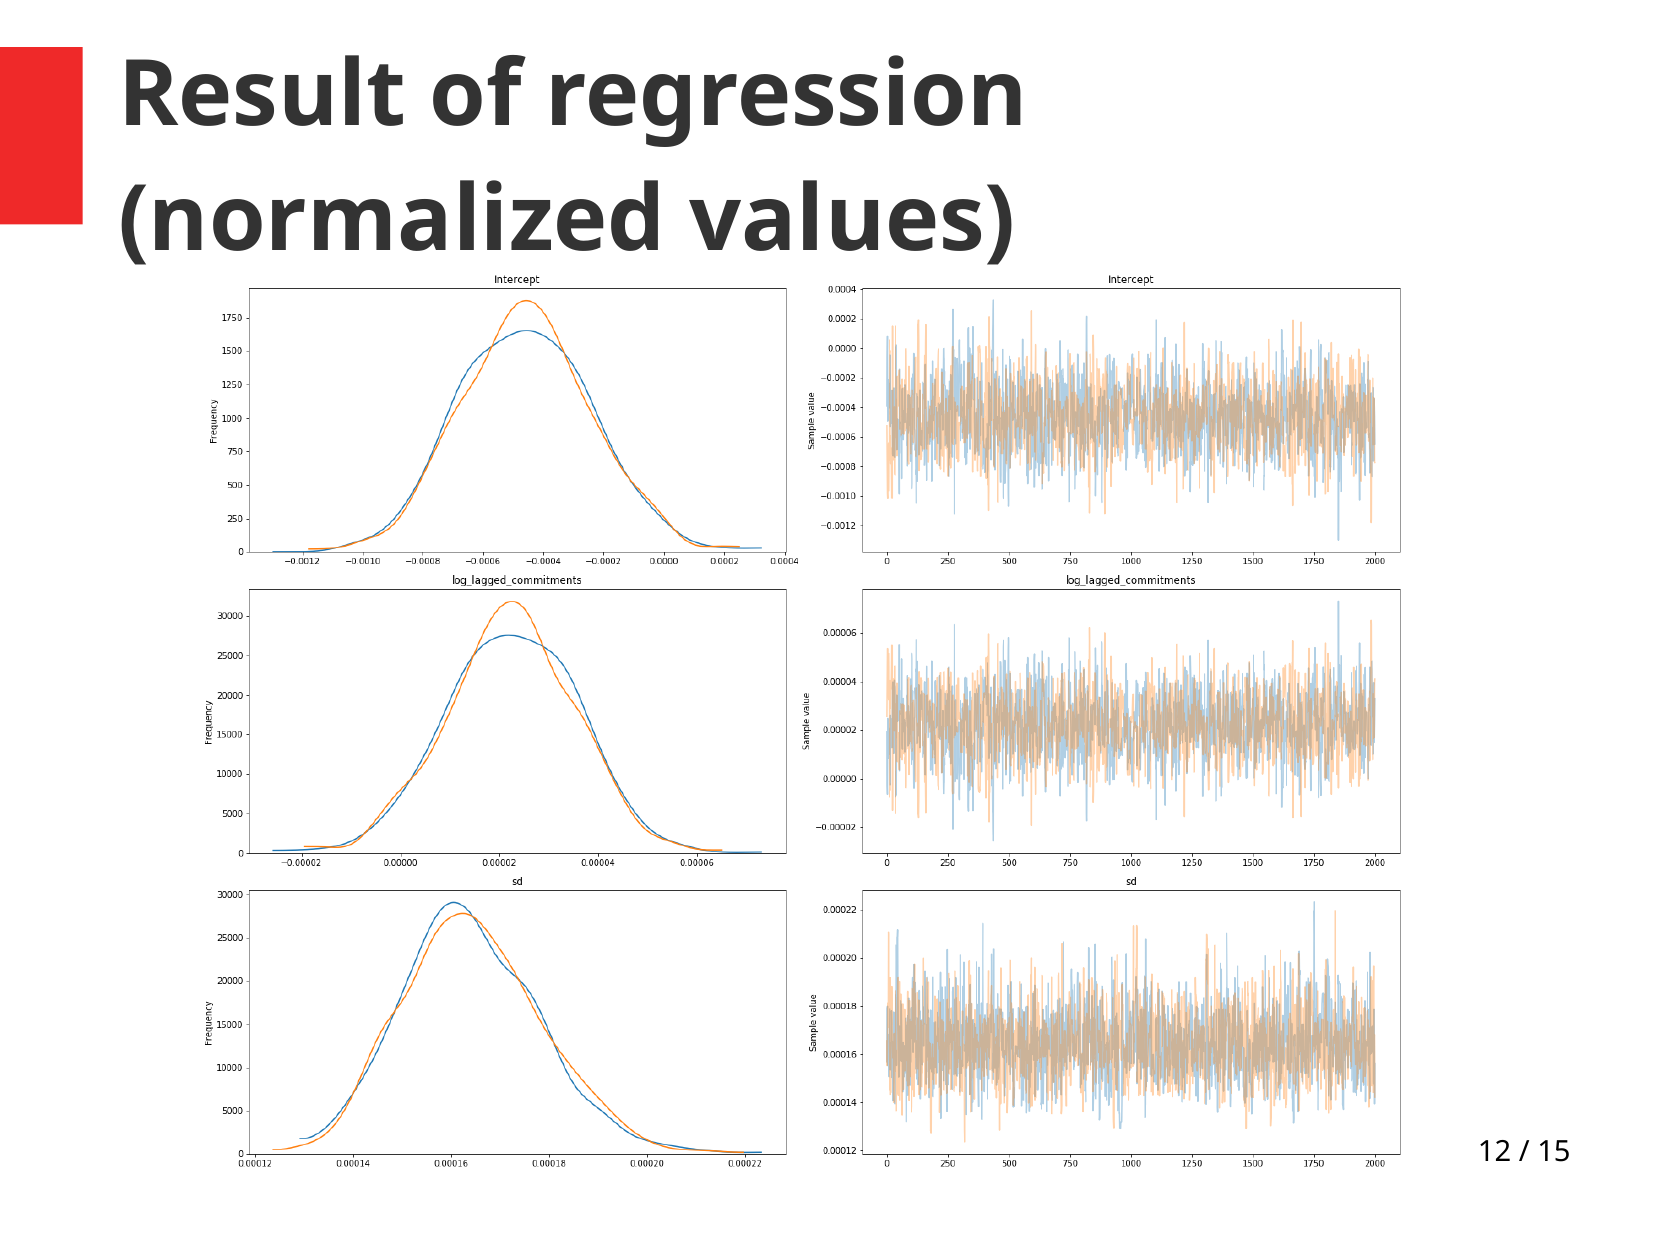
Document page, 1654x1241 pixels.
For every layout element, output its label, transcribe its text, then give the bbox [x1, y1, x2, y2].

title Result of regression (normalized values) [118, 27, 1571, 278]
picture [195, 265, 1411, 1177]
